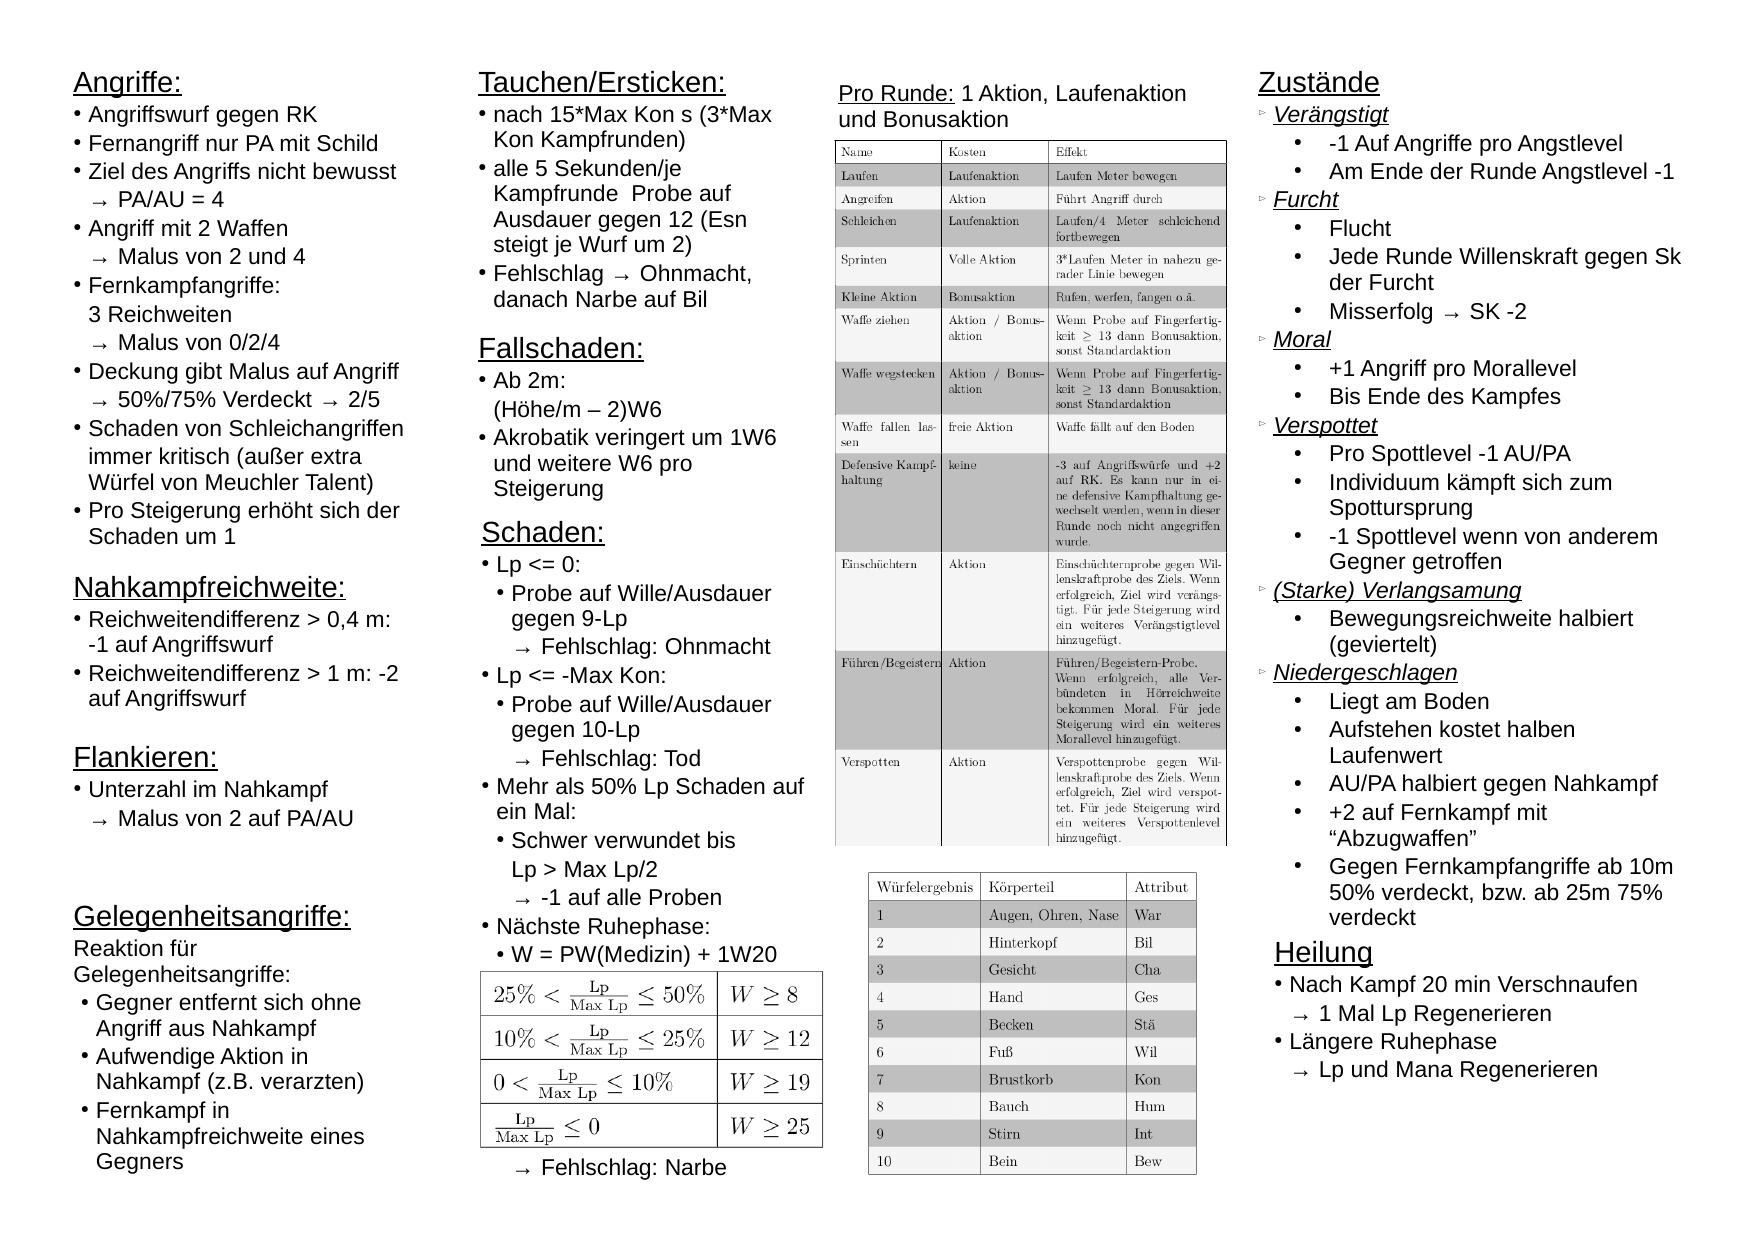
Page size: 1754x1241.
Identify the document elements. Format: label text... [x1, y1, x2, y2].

text_box Heilung Nach Kampf 20 min Verschnaufen → 1 Mal Lp Regenerieren Längere Ruhephase → Lp und Mana Regenerieren [1259, 938, 1679, 1169]
text_box Angriffe: Angriffswurf gegen RK Fernangriff nur PA mit Schild Ziel des Angriffs nicht bewusst → PA/AU = 4 Angriff mit 2 Waffen → Malus von 2 und 4 Fernkampfangriffe: 3 Reichweiten → Malus von 0/2/4 Deckung gibt Malus auf Angriff → 50%/75% Verdeckt → 2/5 Schaden von Schleichangriffen immer kritisch (außer extra Würfel von Meuchler Talent) Pro Steigerung erhöht sich der Schaden um 1 [58, 58, 434, 583]
picture [860, 862, 1211, 1178]
text_box Gelegenheitsangriffe: Reaktion für Gelegenheitsangriffe: Gegner entfernt sich ohne Angriff aus Nahkampf Aufwendige Aktion in Nahkampf (z.B. verarzten) Fernkampf in Nahkampfreichweite eines Gegners [58, 892, 419, 1182]
text_box Fallschaden: Ab 2m: (Höhe/m – 2)W6 Akrobatik veringert um 1W6 und weitere W6 pro Steigerung [463, 324, 806, 509]
text_box Pro Runde: 1 Aktion, Laufenaktion und Bonusaktion [823, 73, 1214, 130]
text_box Zustände Verängstigt -1 Auf Angriffe pro Angstlevel Am Ende der Runde Angstlevel -1 Furcht Flucht Jede Runde Willenskraft gegen Sk der Furcht Misserfolg → SK -2 Moral +1 Angriff pro Morallevel Bis Ende des Kampfes Verspottet Pro Spottlevel -1 AU/PA Individuum kämpft sich zum Spottursprung -1 Spottlevel wenn von anderem Gegner getroffen (Starke) Verlangsamung Bewegungsreichweite halbiert (geviertelt) Niedergeschlagen Liegt am Boden Aufstehen kostet halben Laufenwert AU/PA halbiert gegen Nahkampf +2 auf Fernkampf mit “Abzugwaffen” Gegen Fernkampfangriffe ab 10m 50% verdeckt, bzw. ab 25m 75% verdeckt [1243, 58, 1709, 938]
text_box Tauchen/Ersticken: nach 15*Max Kon s (3*Max Kon Kampfrunden) alle 5 Sekunden/je Kampfrunde Probe auf Ausdauer gegen 12 (Esn steigt je Wurf um 2) Fehlschlag → Ohnmacht, danach Narbe auf Bil [463, 58, 824, 320]
text_box Flankieren: Unterzahl im Nahkampf → Malus von 2 auf PA/AU [58, 733, 419, 875]
text_box Nahkampfreichweite: Reichweitendifferenz > 0,4 m: -1 auf Angriffswurf Reichweitendifferenz > 1 m: -2 auf Angriffswurf [58, 563, 419, 719]
picture [478, 967, 824, 1152]
picture [806, 130, 1244, 846]
text_box Schaden: Lp <= 0: Probe auf Wille/Ausdauer gegen 9-Lp → Fehlschlag: Ohnmacht Lp <= -Max Kon: Probe auf Wille/Ausdauer gegen 10-Lp → Fehlschlag: Tod Mehr als 50% Lp Schaden auf ein Mal: Schwer verwundet bis Lp > Max Lp/2 → -1 auf alle Proben Nächste Ruhephase: W = PW(Medizin) + 1W20 → Fehlschlag: Narbe [466, 508, 827, 1188]
